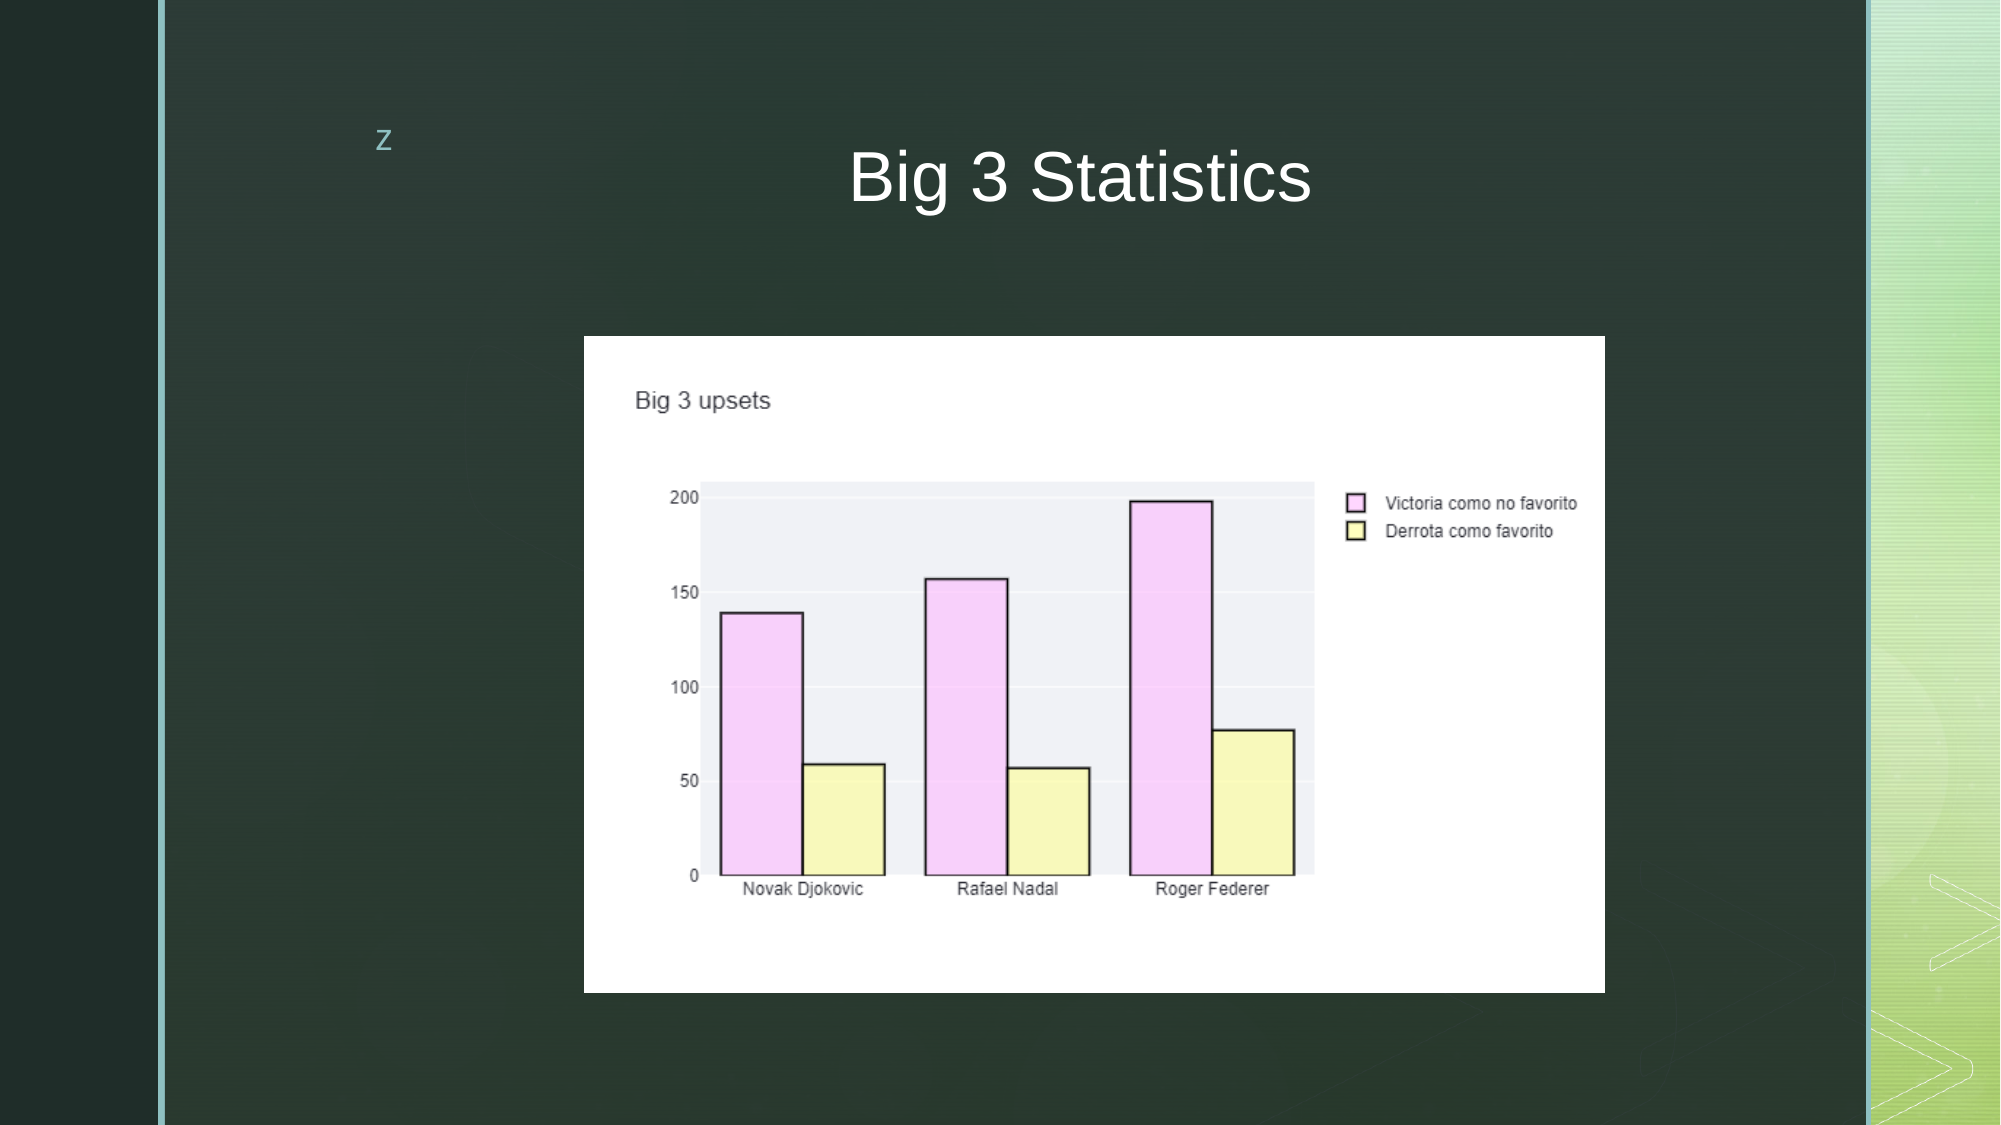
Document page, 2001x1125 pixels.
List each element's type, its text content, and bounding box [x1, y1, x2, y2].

title Big 3 Statistics [428, 132, 1734, 310]
picture [584, 336, 1605, 993]
